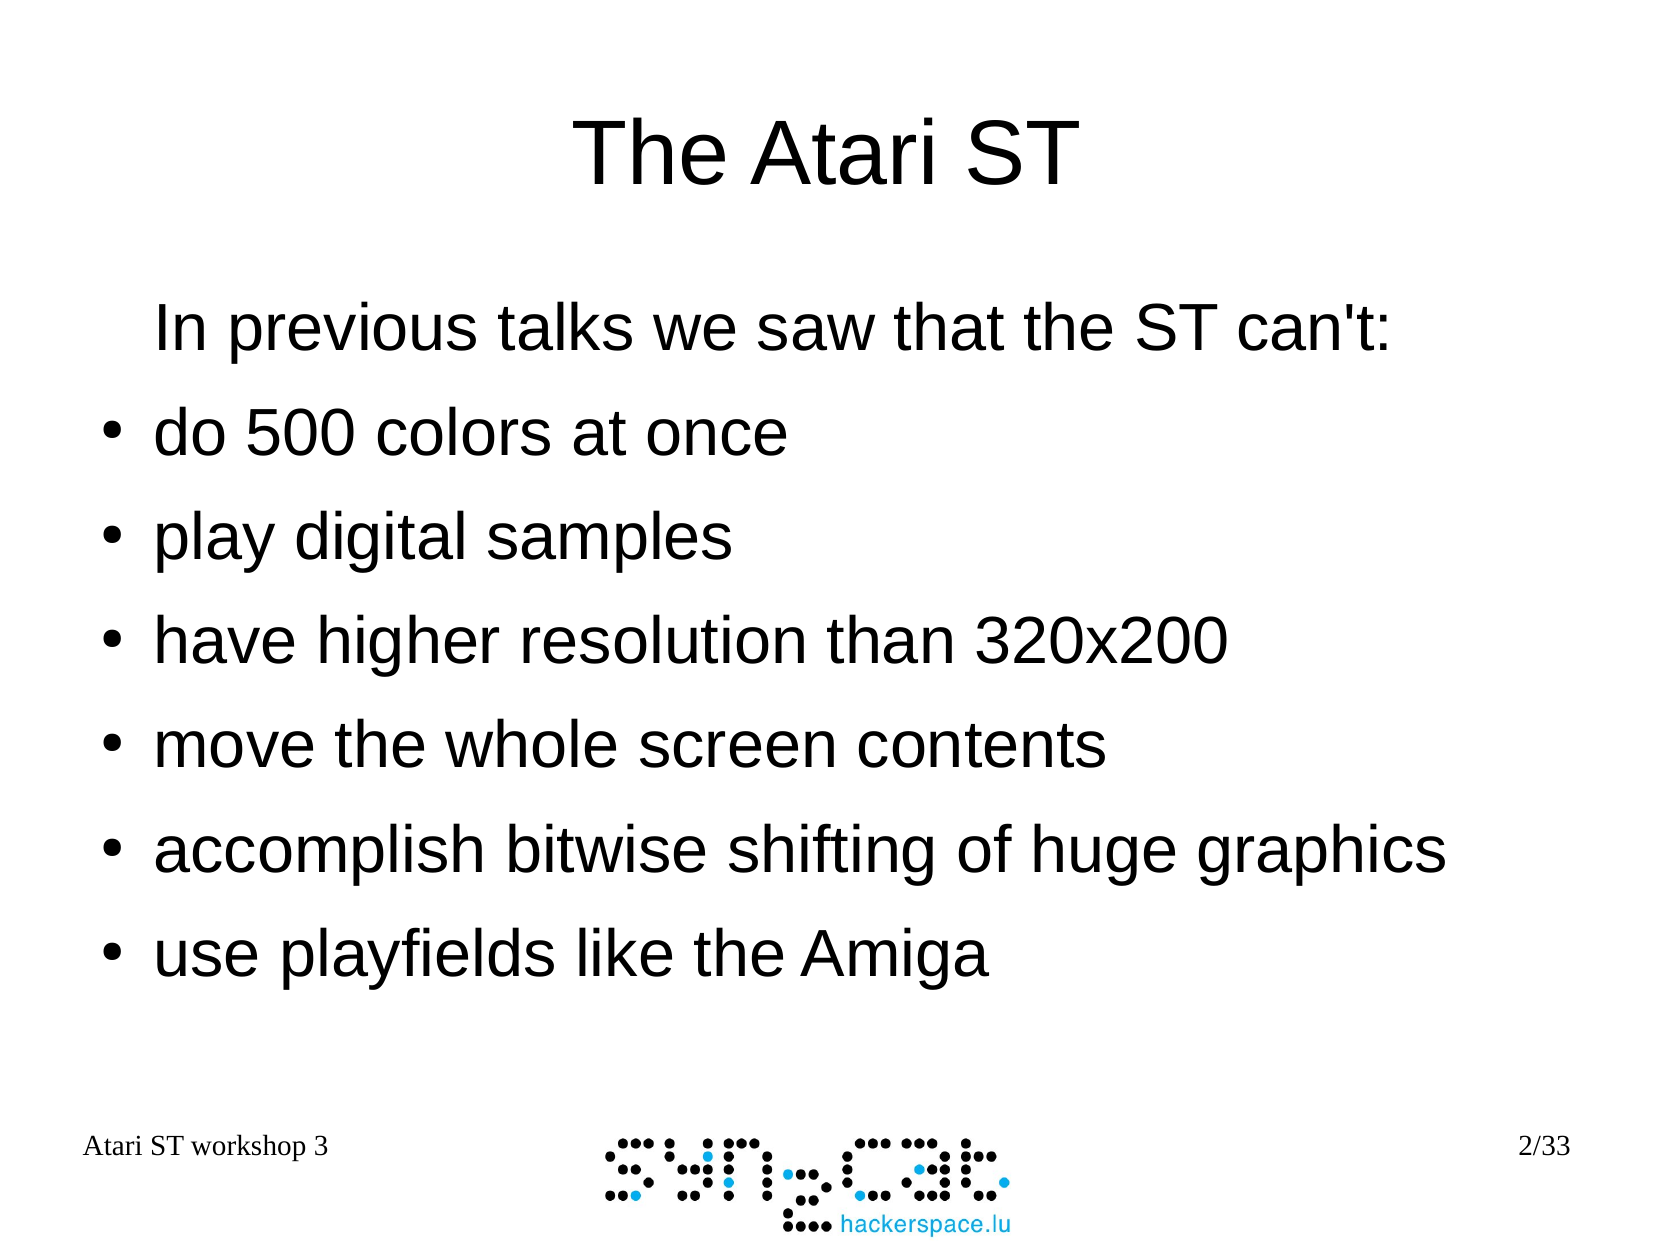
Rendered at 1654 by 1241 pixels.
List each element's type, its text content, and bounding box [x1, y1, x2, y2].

picture [600, 1124, 1025, 1241]
list In previous talks we saw that the ST can't: do 500 colors at once play digital samples have higher resolution than 320x200 move the whole screen contents accomplish bitwise shifting of huge graphics use playfields like the Amiga [82, 290, 1571, 1109]
title The Atari ST [82, 49, 1571, 257]
